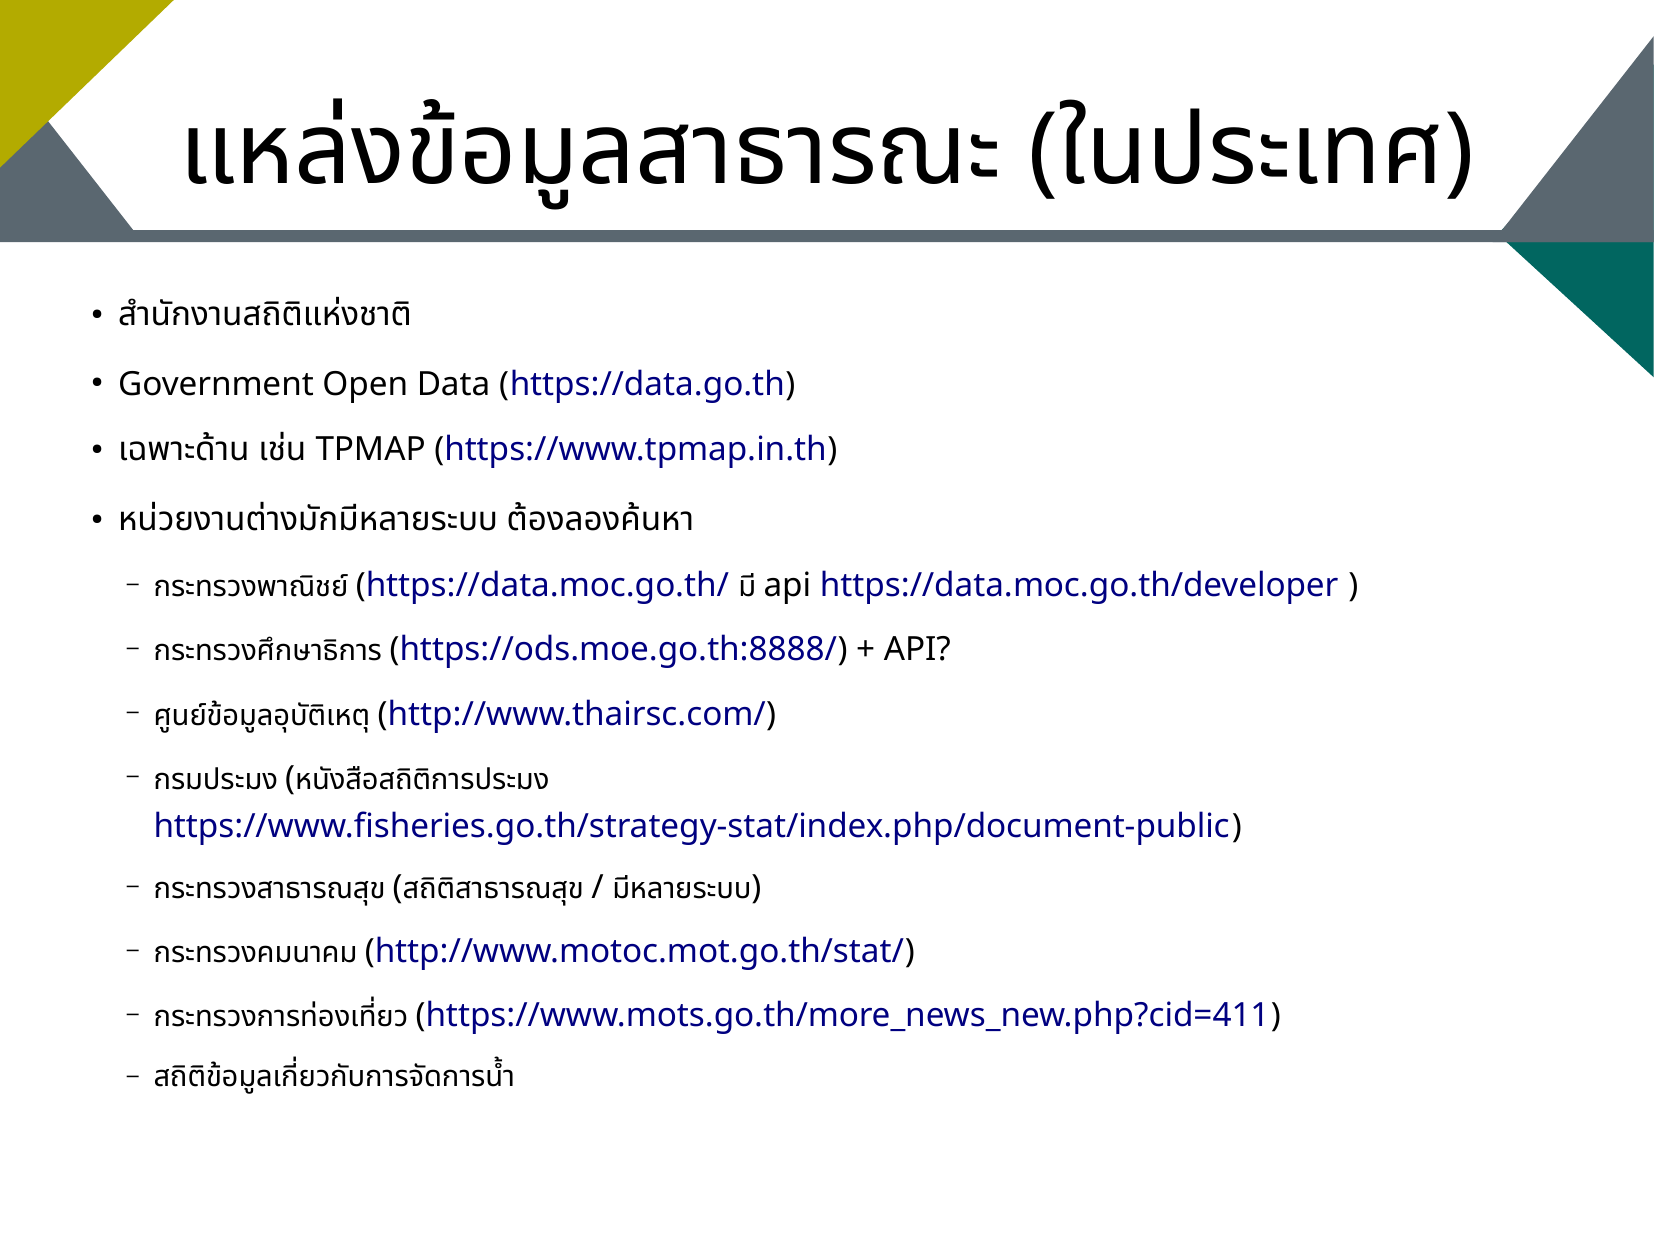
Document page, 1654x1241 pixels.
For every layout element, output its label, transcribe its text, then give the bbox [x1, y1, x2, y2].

list สำนักงานสถิติแห่งชาติ Government Open Data (https://data.go.th) เฉพาะด้าน เช่น TPMAP (https://www.tpmap.in.th) หน่วยงานต่างมักมีหลายระบบ ต้องลองค้นหา กระทรวงพาณิชย์ (https://data.moc.go.th/ มี api https://data.moc.go.th/developer ) กระทรวงศึกษาธิการ (https://ods.moe.go.th:8888/) + API? ศูนย์ข้อมูลอุบัติเหตุ (http://www.thairsc.com/) กรมประมง (หนังสือสถิติการประมง https://www.fisheries.go.th/strategy-stat/index.php/document-public) กระทรวงสาธารณสุข (สถิติสาธารณสุข / มีหลายระบบ) กระทรวงคมนาคม (http://www.motoc.mot.go.th/stat/) กระทรวงการท่องเที่ยว (https://www.mots.go.th/more_news_new.php?cid=411) สถิติข้อมูลเกี่ยวกับการจัดการน้ำ [82, 290, 1571, 1108]
title แหล่งข้อมูลสาธารณะ (ในประเทศ) [82, 49, 1571, 257]
